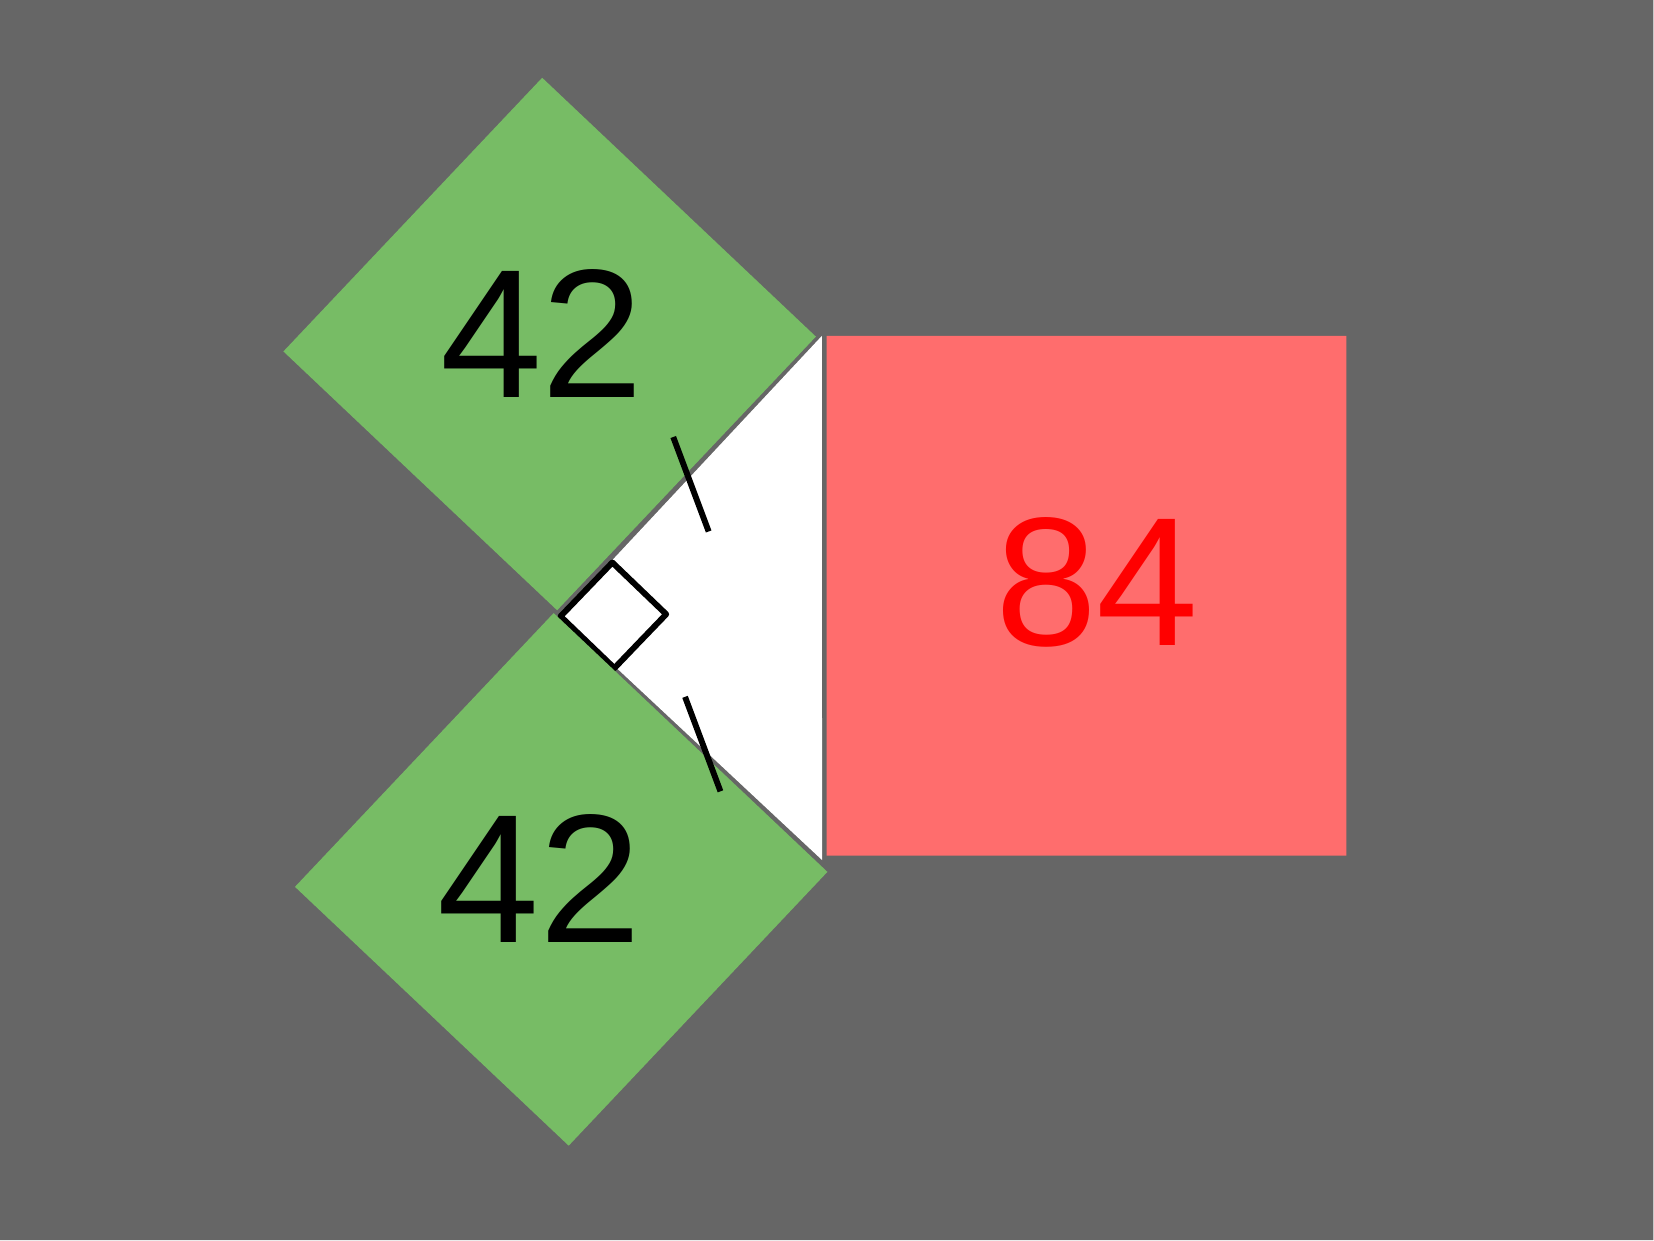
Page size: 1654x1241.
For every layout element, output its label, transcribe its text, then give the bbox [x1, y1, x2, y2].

text_box 42 [425, 224, 688, 531]
text_box 84 [980, 472, 1300, 693]
text_box [0, 0, 1654, 1241]
text_box 42 [422, 769, 686, 1075]
